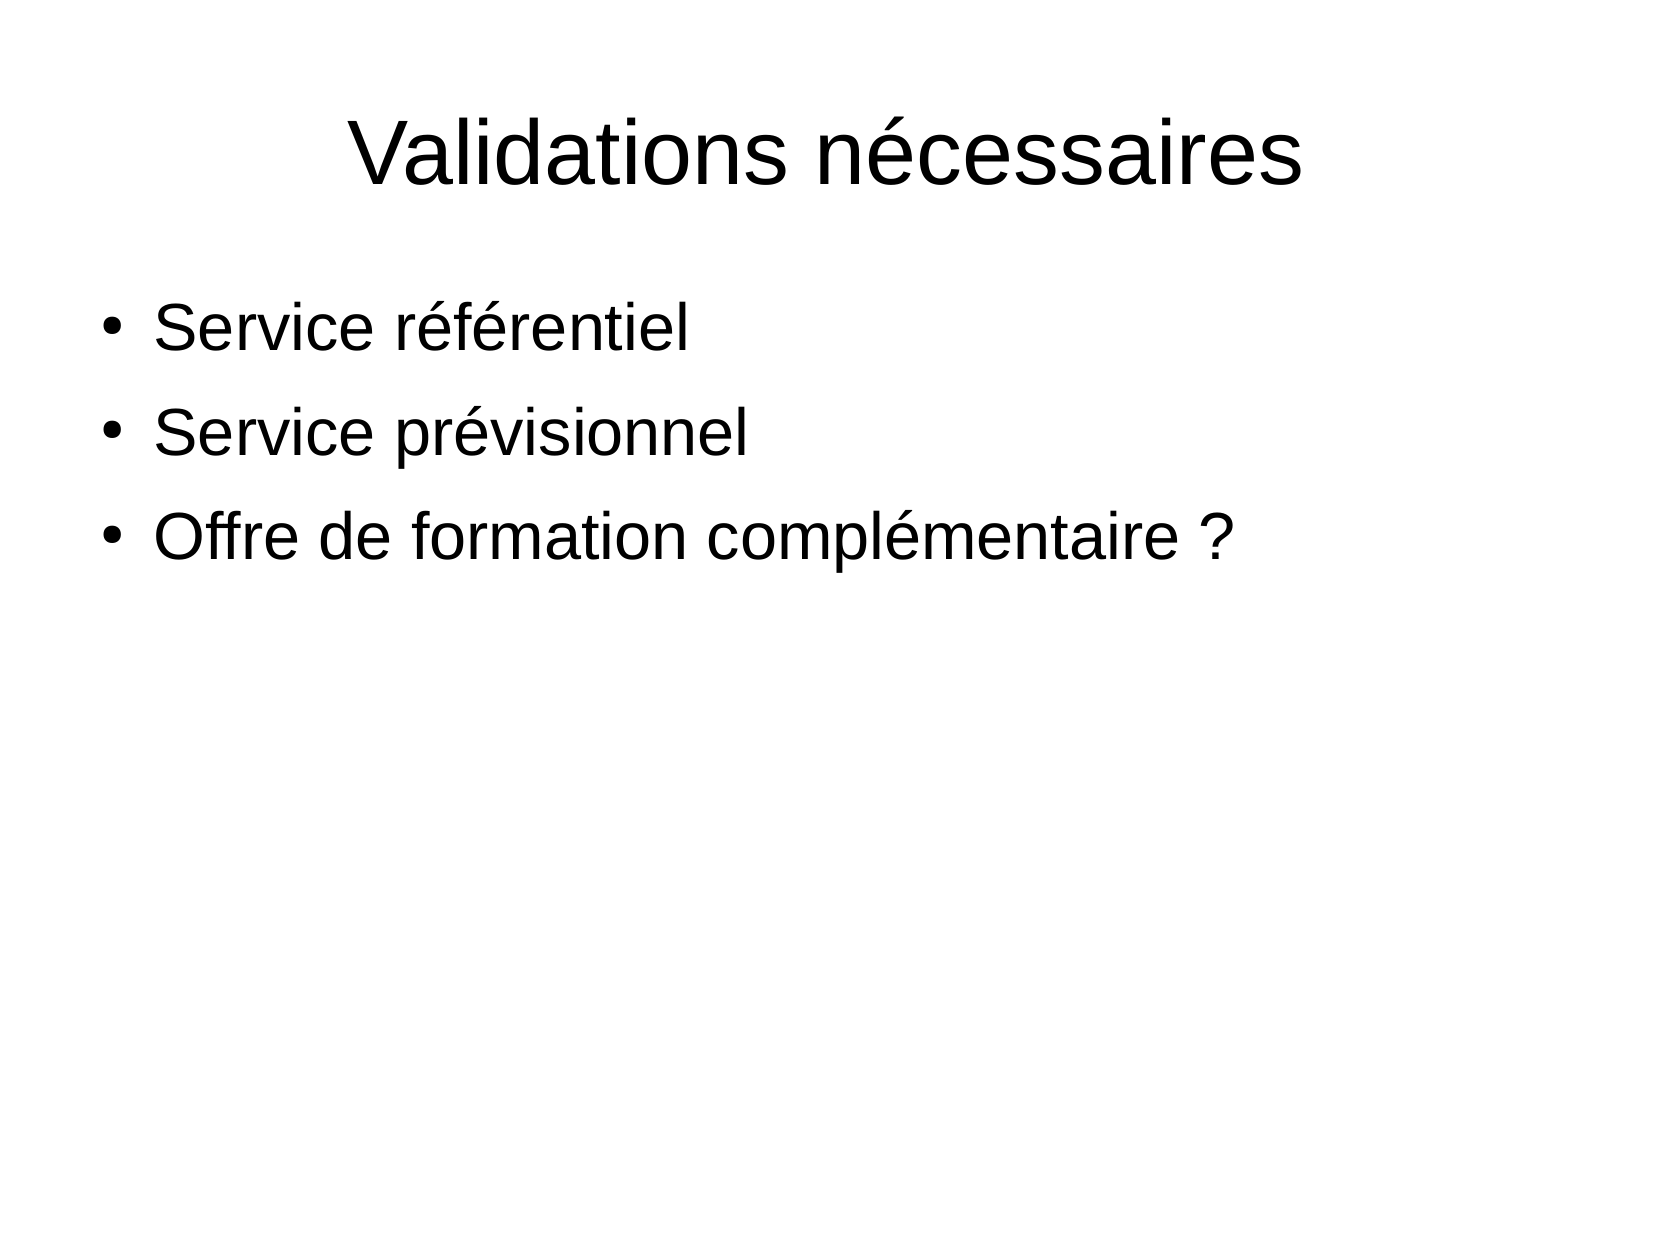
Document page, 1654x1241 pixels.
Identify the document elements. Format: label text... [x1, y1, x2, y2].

title Validations nécessaires [82, 49, 1571, 257]
list Service référentiel Service prévisionnel Offre de formation complémentaire ? [82, 290, 1571, 1010]
